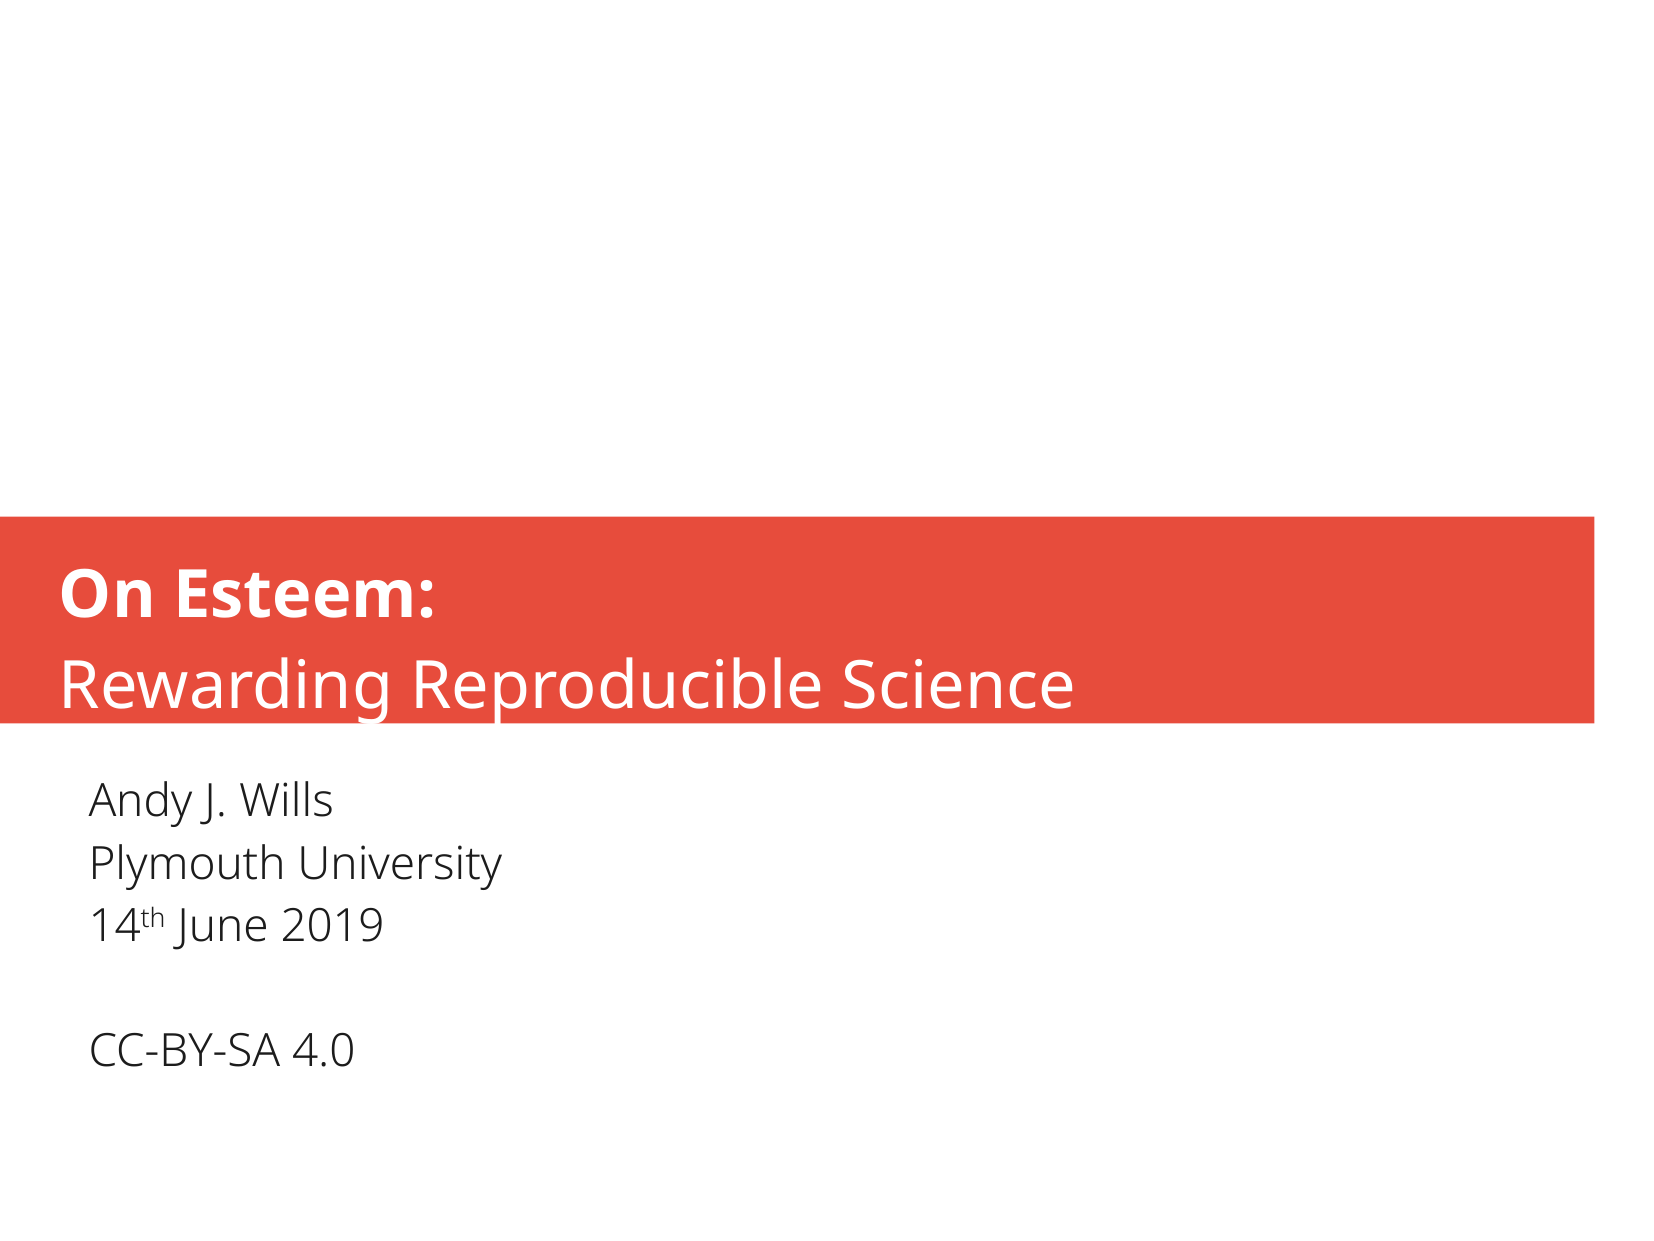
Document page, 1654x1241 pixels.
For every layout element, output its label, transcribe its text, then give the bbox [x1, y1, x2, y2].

subtitle Andy J. Wills Plymouth University 14th June 2019 CC-BY-SA 4.0 [88, 767, 1595, 1182]
title On Esteem: Rewarding Reproducible Science [59, 546, 1595, 694]
